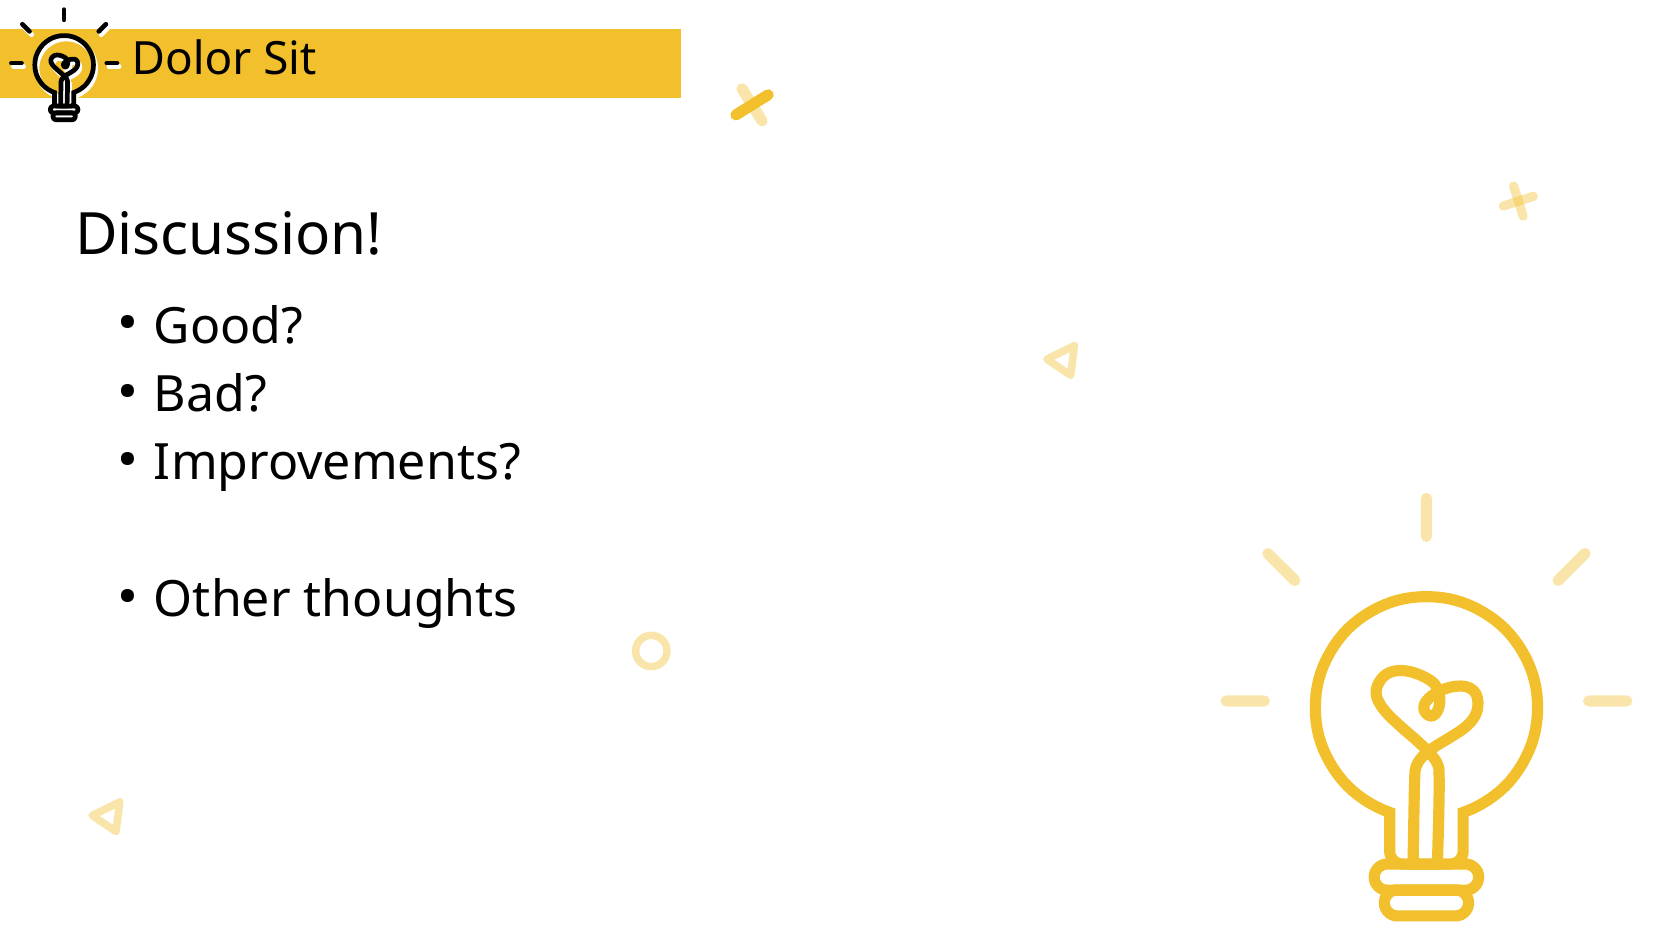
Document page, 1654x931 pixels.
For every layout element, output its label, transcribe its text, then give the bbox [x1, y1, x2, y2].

title Discussion! [75, 164, 1336, 301]
text_box Good? Bad? Improvements? Other thoughts [118, 324, 1364, 733]
title Dolor Sit [131, 16, 578, 97]
